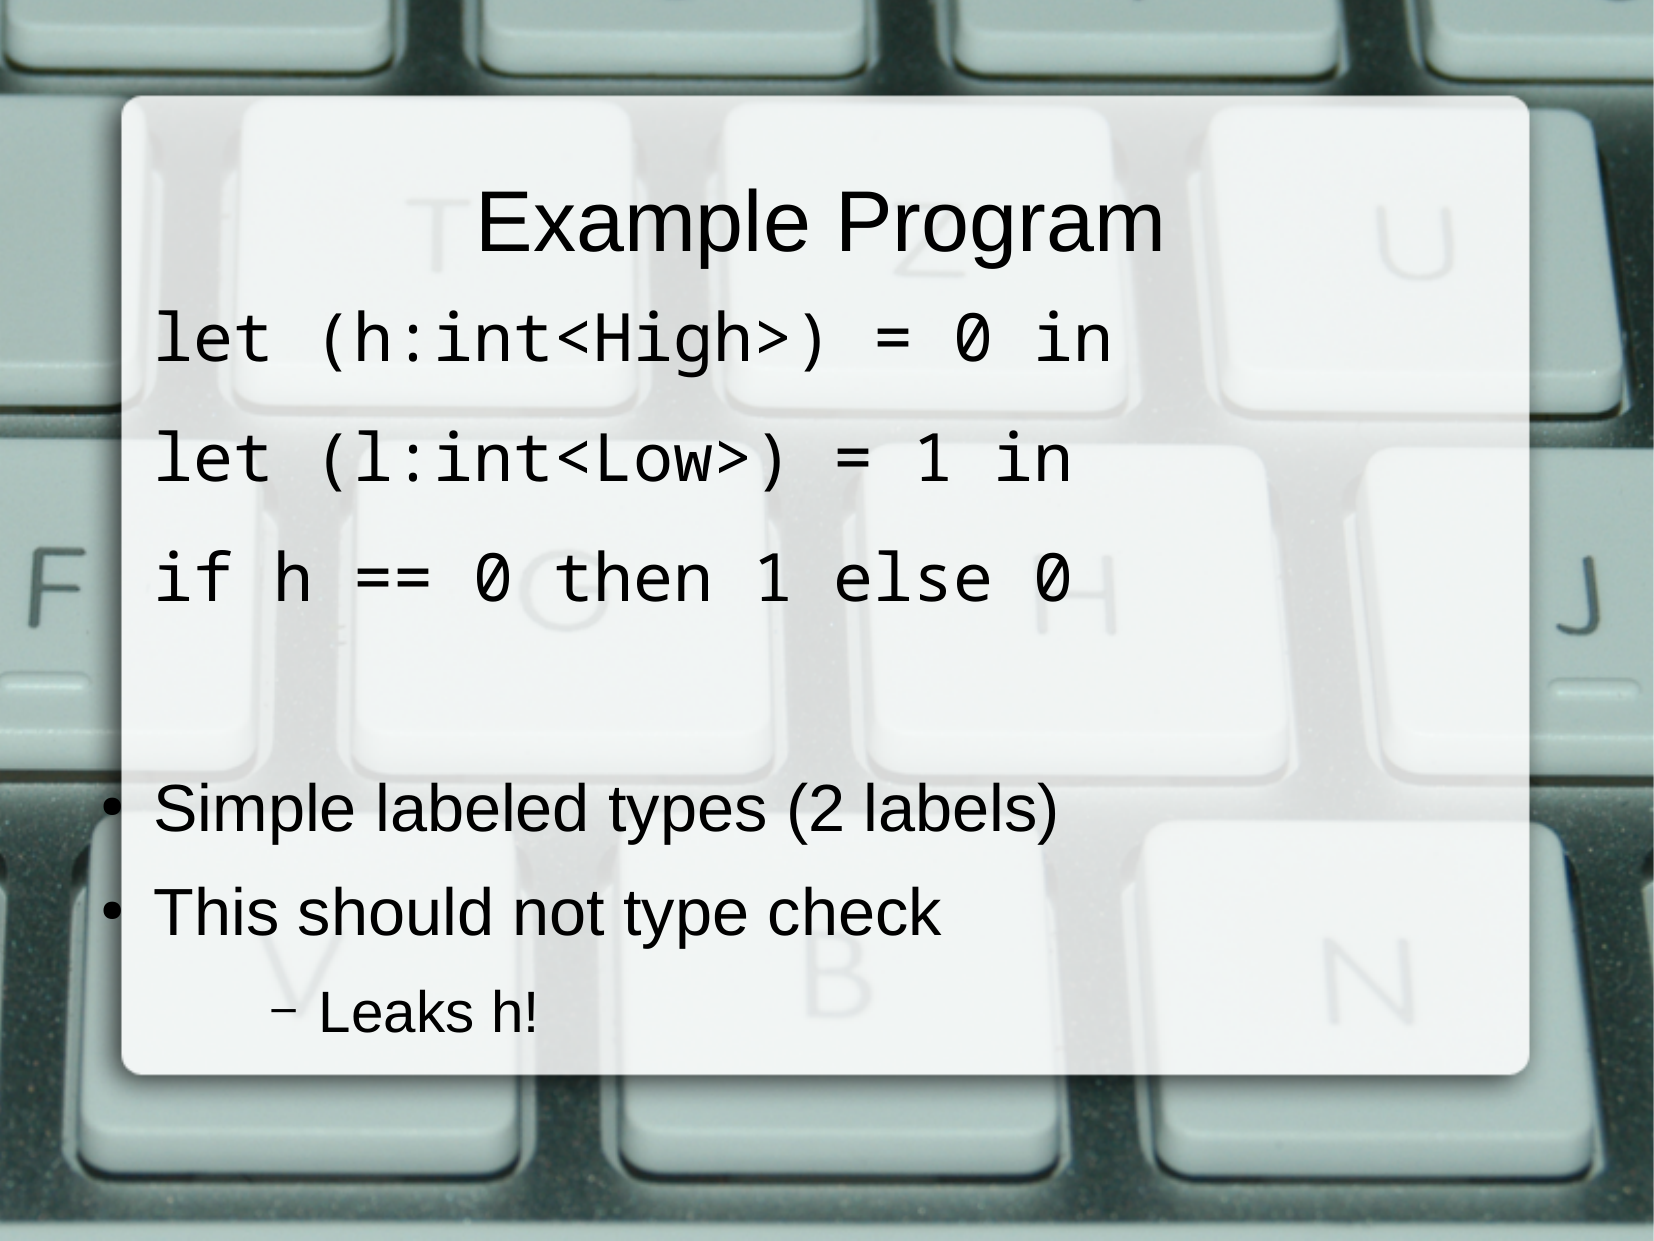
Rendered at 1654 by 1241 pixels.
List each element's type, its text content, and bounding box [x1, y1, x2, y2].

picture [0, 0, 1654, 1241]
list let (h:int<High>) = 0 in let (l:int<Low>) = 1 in if h == 0 then 1 else 0 Simple labeled types (2 labels) This should not type check Leaks h! [82, 290, 1538, 1010]
title Example Program [135, 117, 1506, 290]
